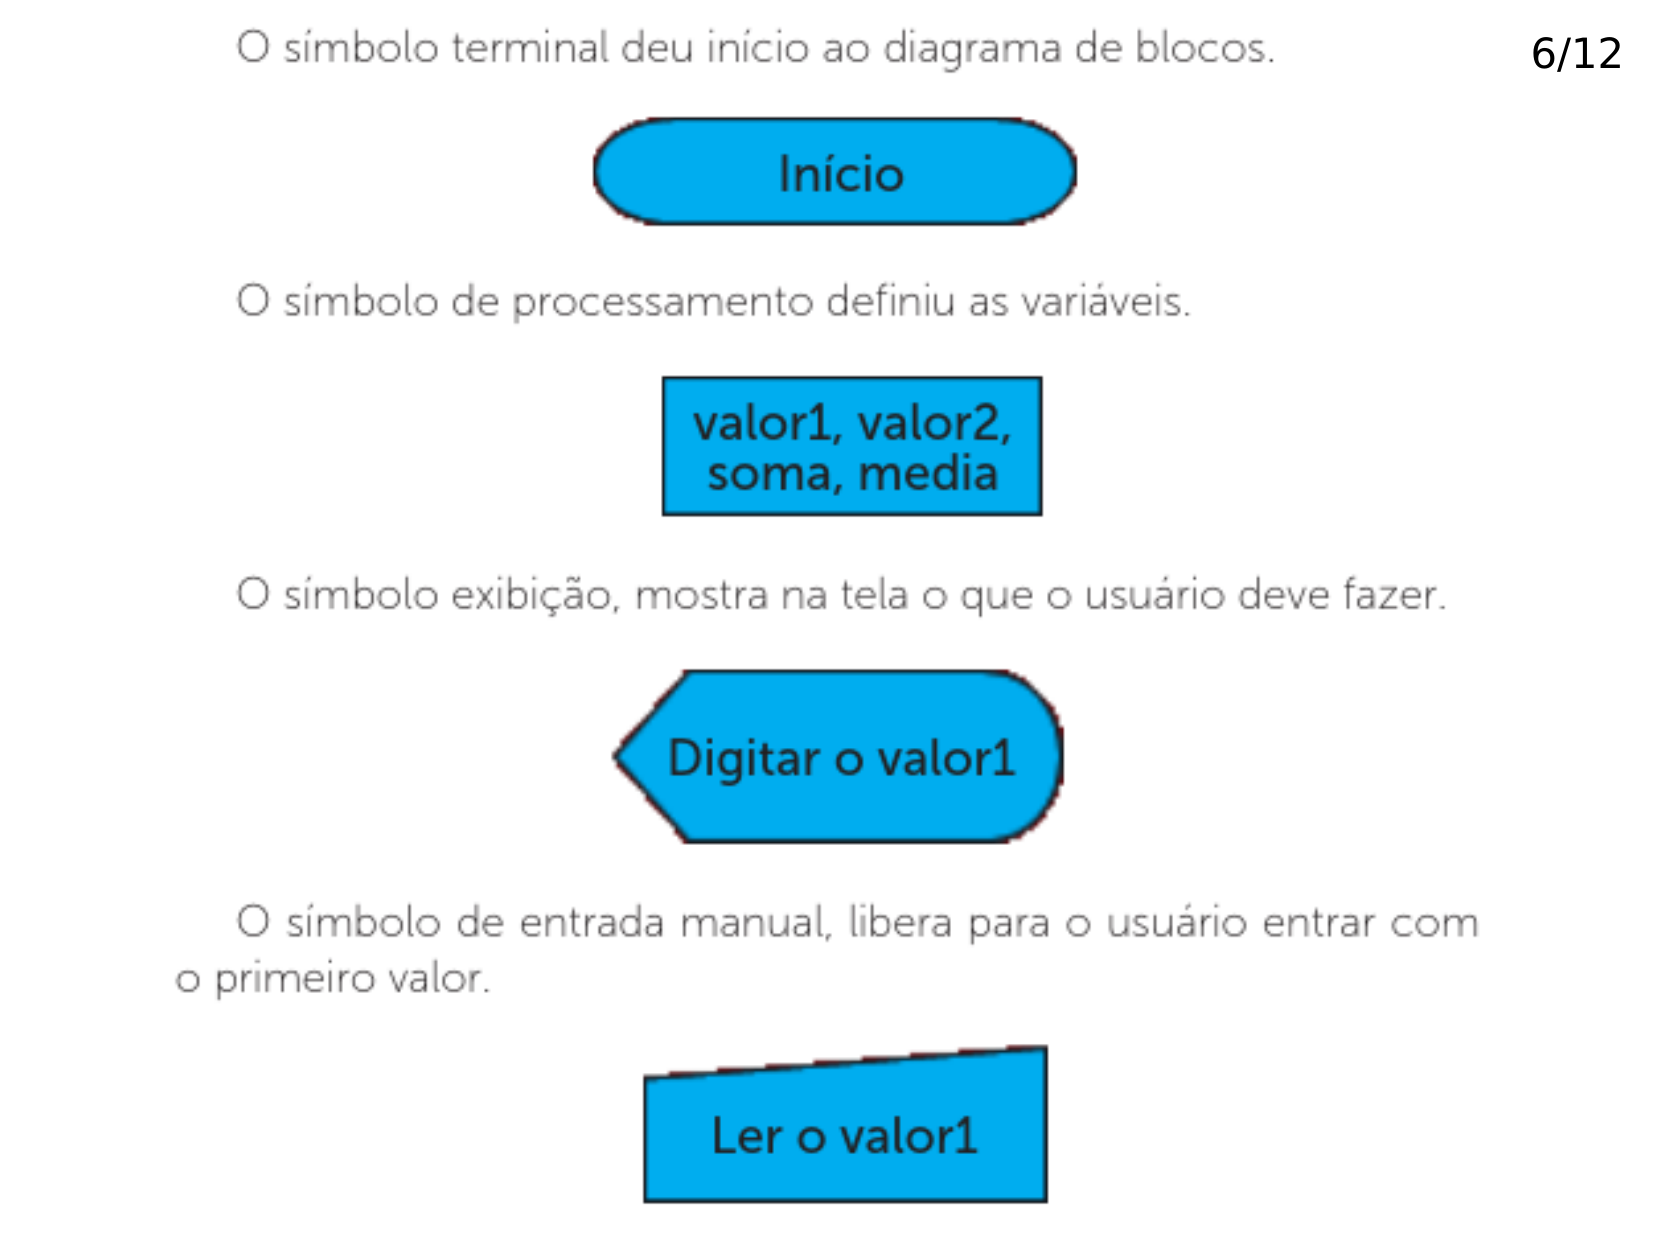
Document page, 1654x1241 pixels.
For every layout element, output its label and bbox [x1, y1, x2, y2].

picture [171, 23, 1485, 1220]
